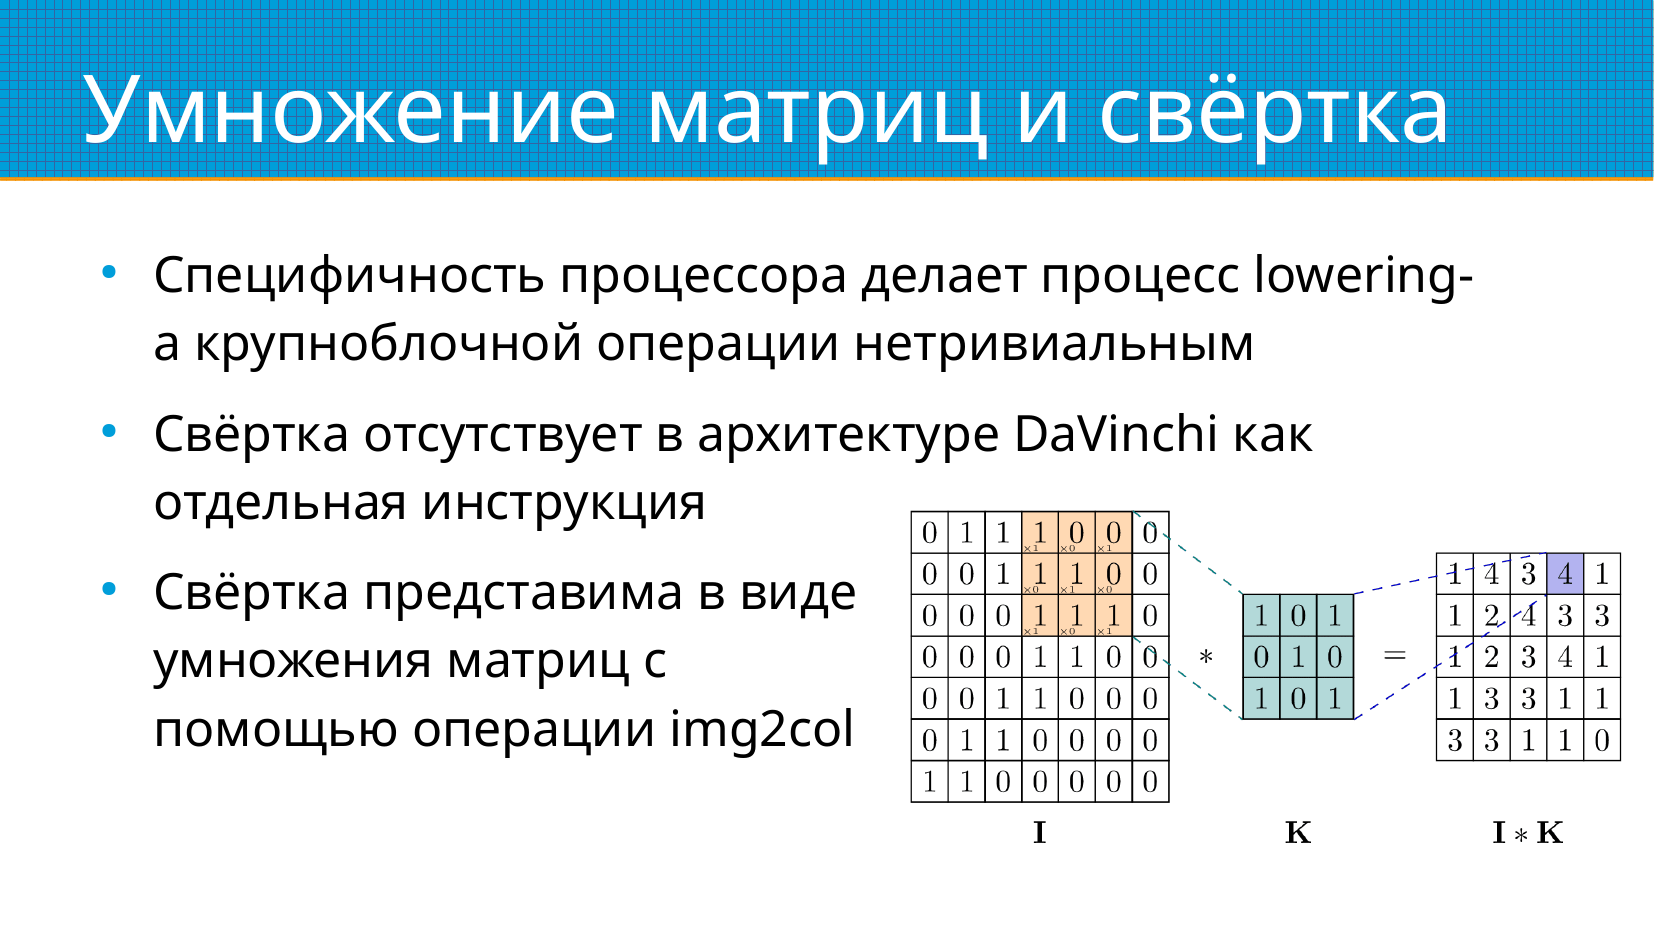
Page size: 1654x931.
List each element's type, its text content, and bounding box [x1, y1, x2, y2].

picture [900, 500, 1631, 853]
title Умножение матриц и свёртка [82, 14, 1571, 171]
list Специфичность процессора делает процесс lowering-а крупноблочной операции нетривиальным Свёртка отсутствует в архитектуре DaVinchi как отдельная инструкция Свёртка представима в виде умножения матриц с помощью операции img2col [82, 239, 1501, 813]
